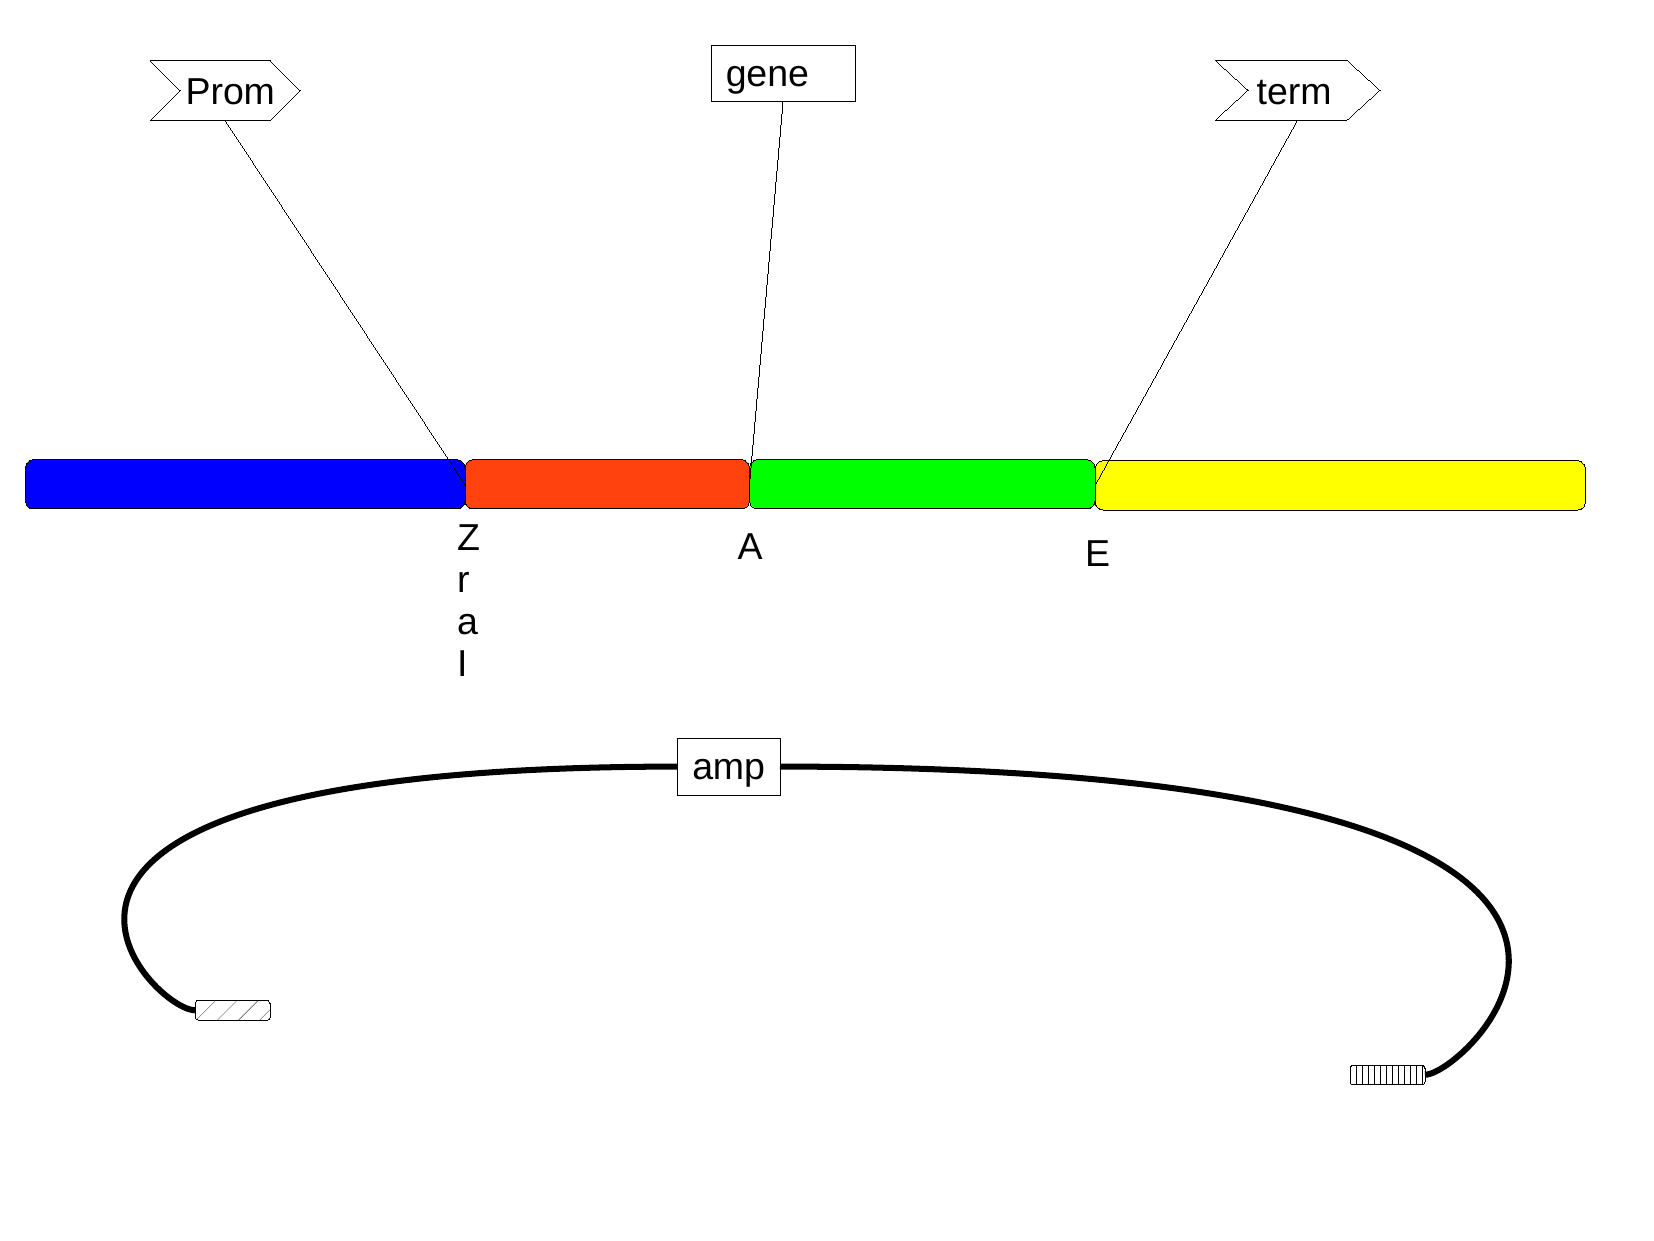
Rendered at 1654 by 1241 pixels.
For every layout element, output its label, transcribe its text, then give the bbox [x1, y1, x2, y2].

text_box [1350, 1065, 1426, 1085]
text_box [195, 1000, 271, 1021]
text_box gene [711, 45, 856, 102]
text_box amp [677, 738, 781, 796]
text_box A [723, 517, 778, 575]
text_box Prom [170, 63, 291, 121]
text_box E [1070, 525, 1126, 582]
text_box [25, 459, 1586, 511]
text_box term [1231, 63, 1352, 121]
text_box ZraI [442, 508, 496, 692]
